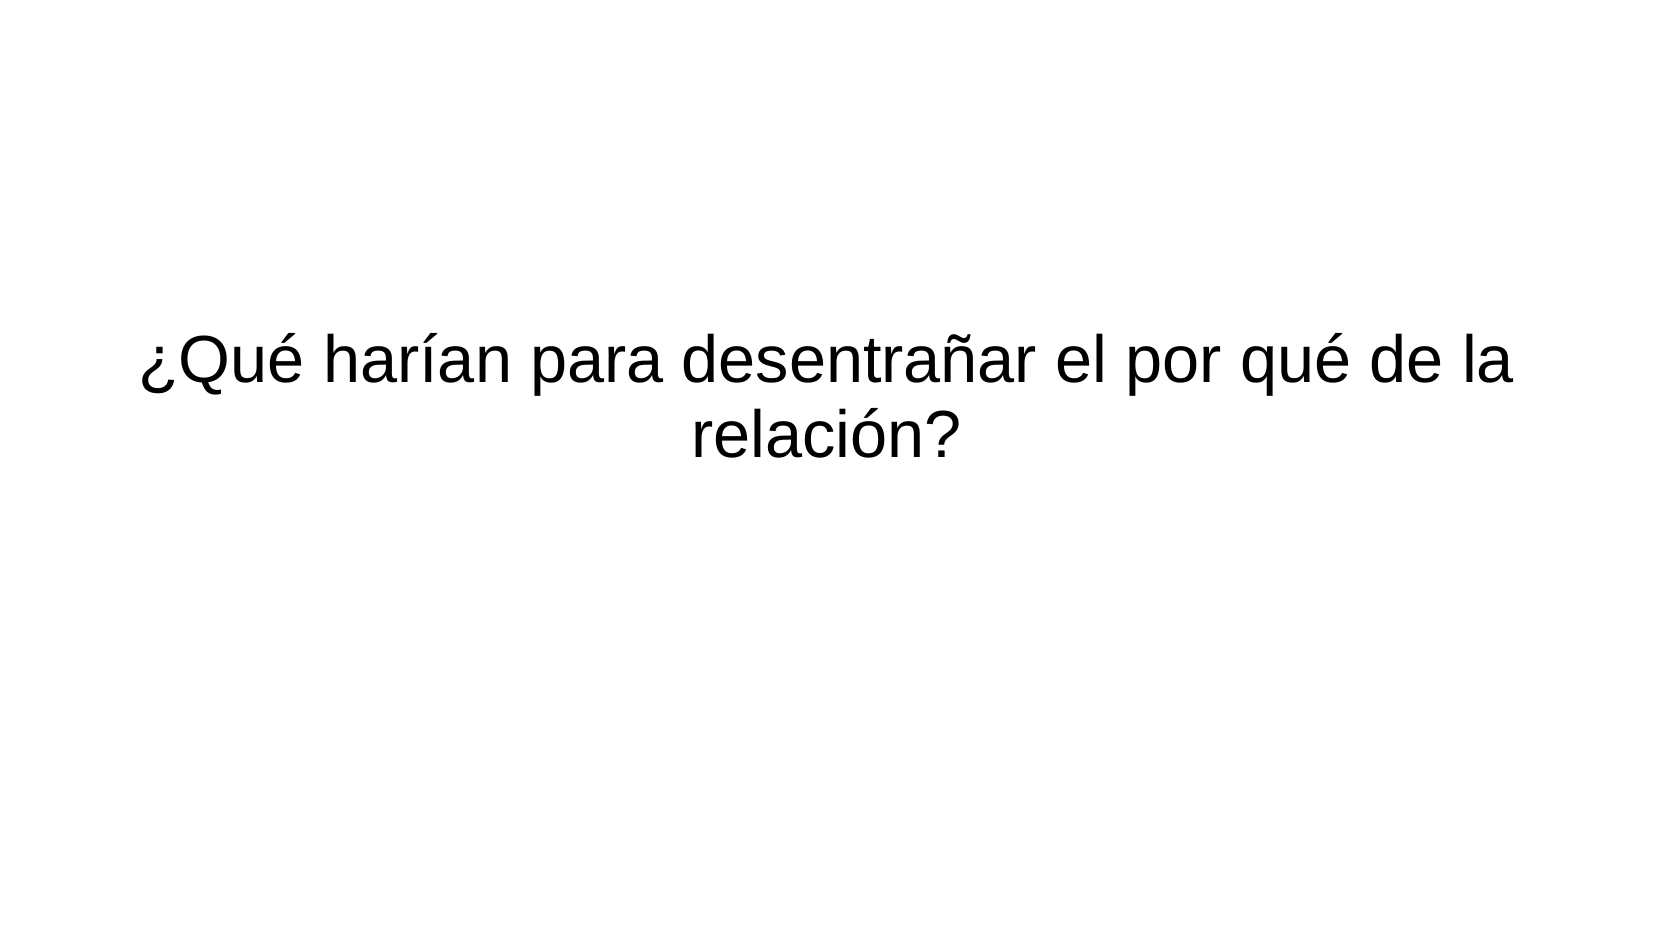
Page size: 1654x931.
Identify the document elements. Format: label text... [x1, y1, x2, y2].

subtitle ¿Qué harían para desentrañar el por qué de la relación? [82, 37, 1571, 757]
